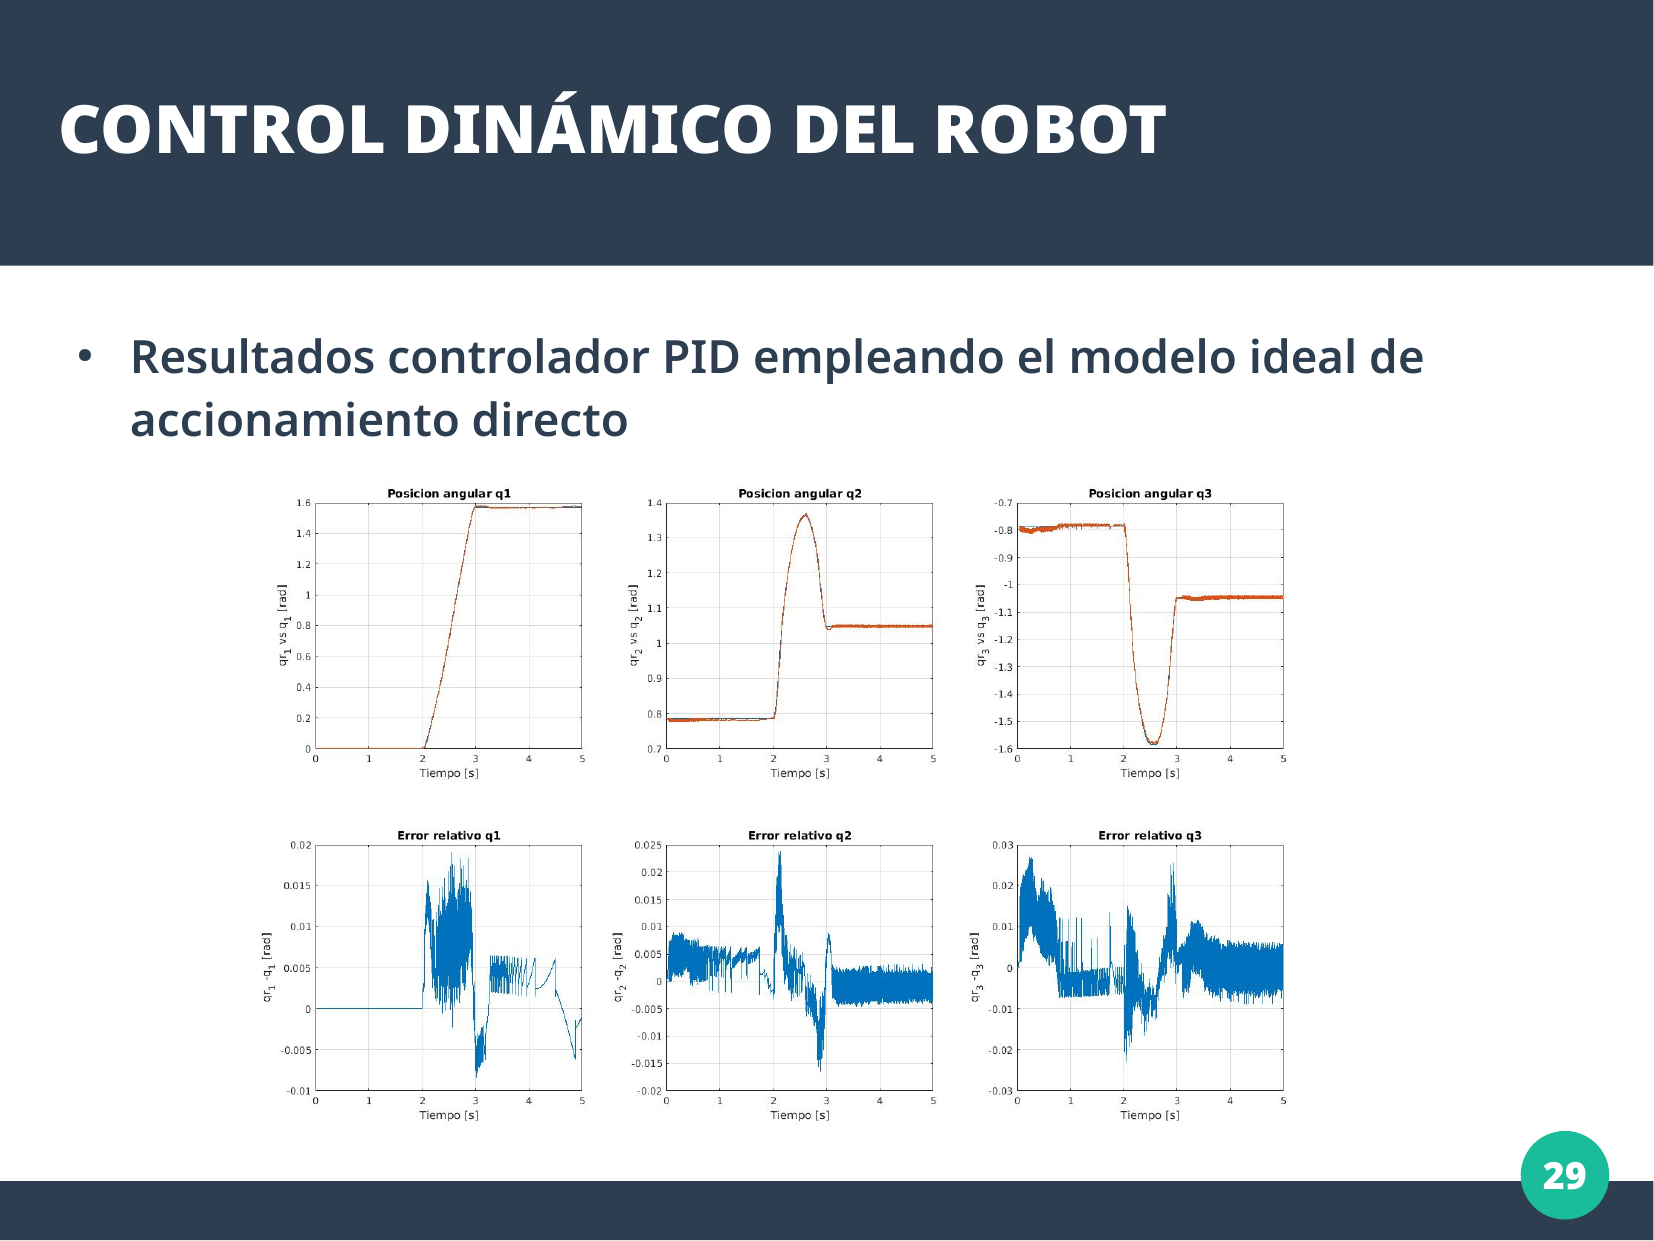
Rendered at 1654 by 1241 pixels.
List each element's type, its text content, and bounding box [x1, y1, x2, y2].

list Resultados controlador PID empleando el modelo ideal de accionamiento directo [59, 324, 1595, 1152]
picture [153, 448, 1402, 1170]
title CONTROL DINÁMICO DEL ROBOT [59, 49, 1595, 207]
